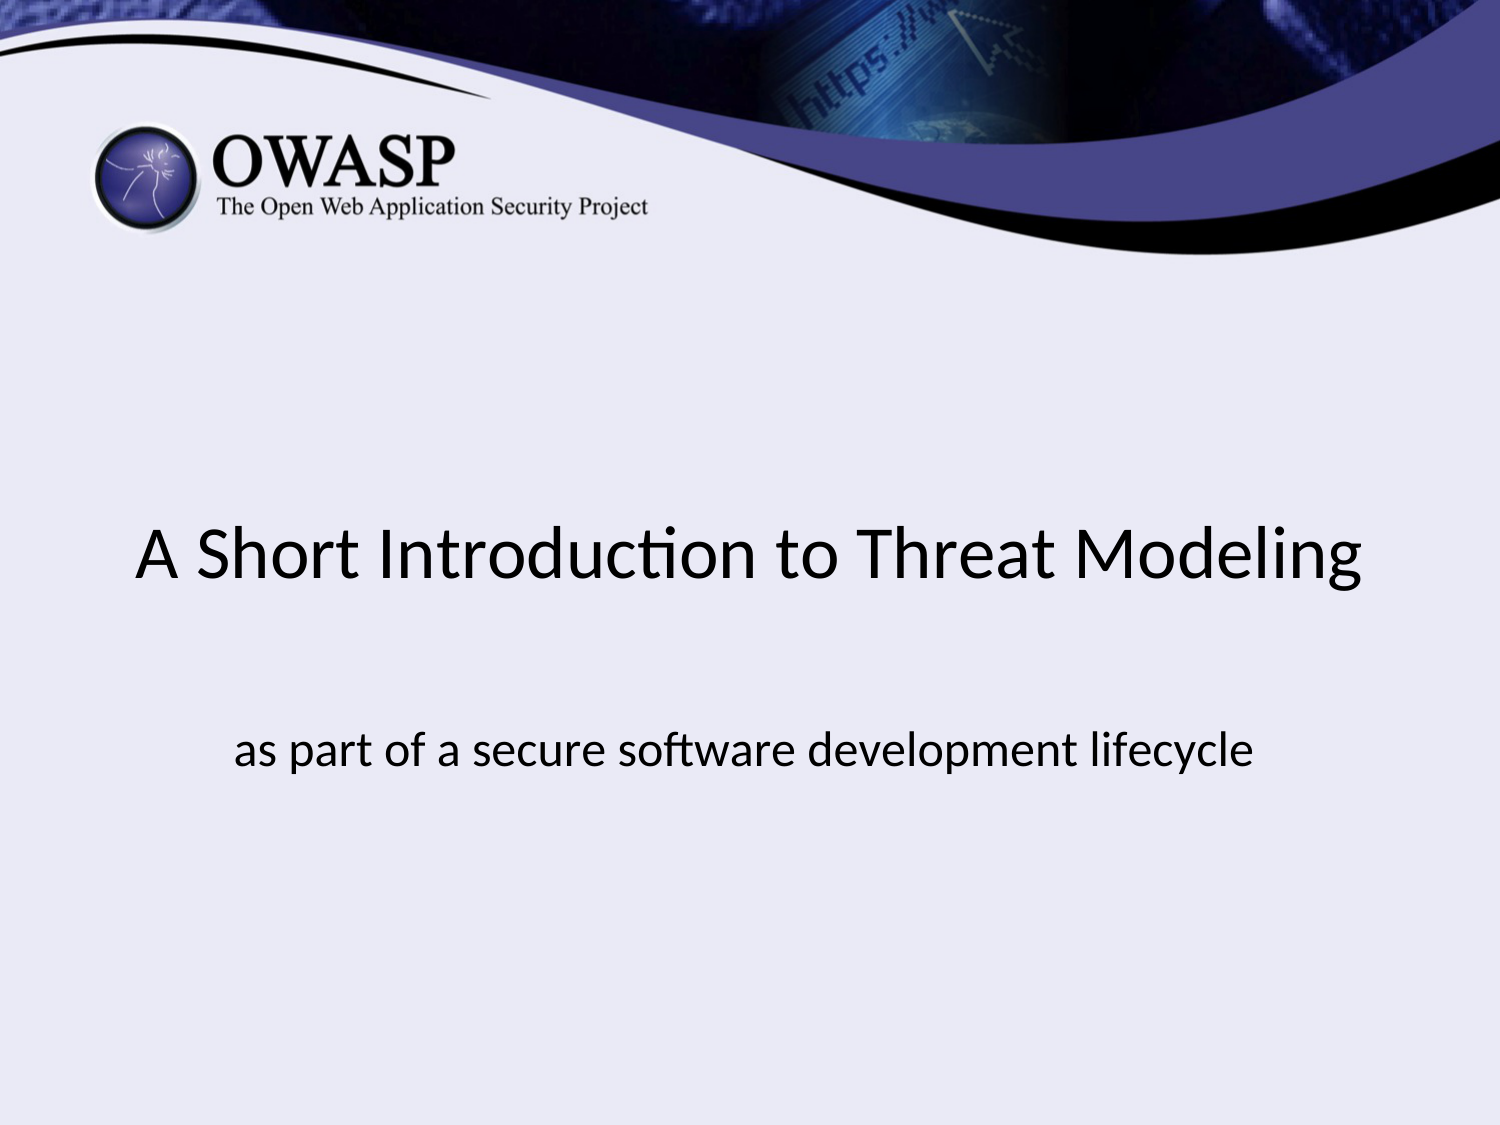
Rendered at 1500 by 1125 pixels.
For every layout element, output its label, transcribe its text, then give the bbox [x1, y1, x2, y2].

subtitle A Short Introduction to Threat Modeling as part of a secure software development lifecycle [75, 262, 1426, 1018]
picture [0, 0, 1500, 1125]
